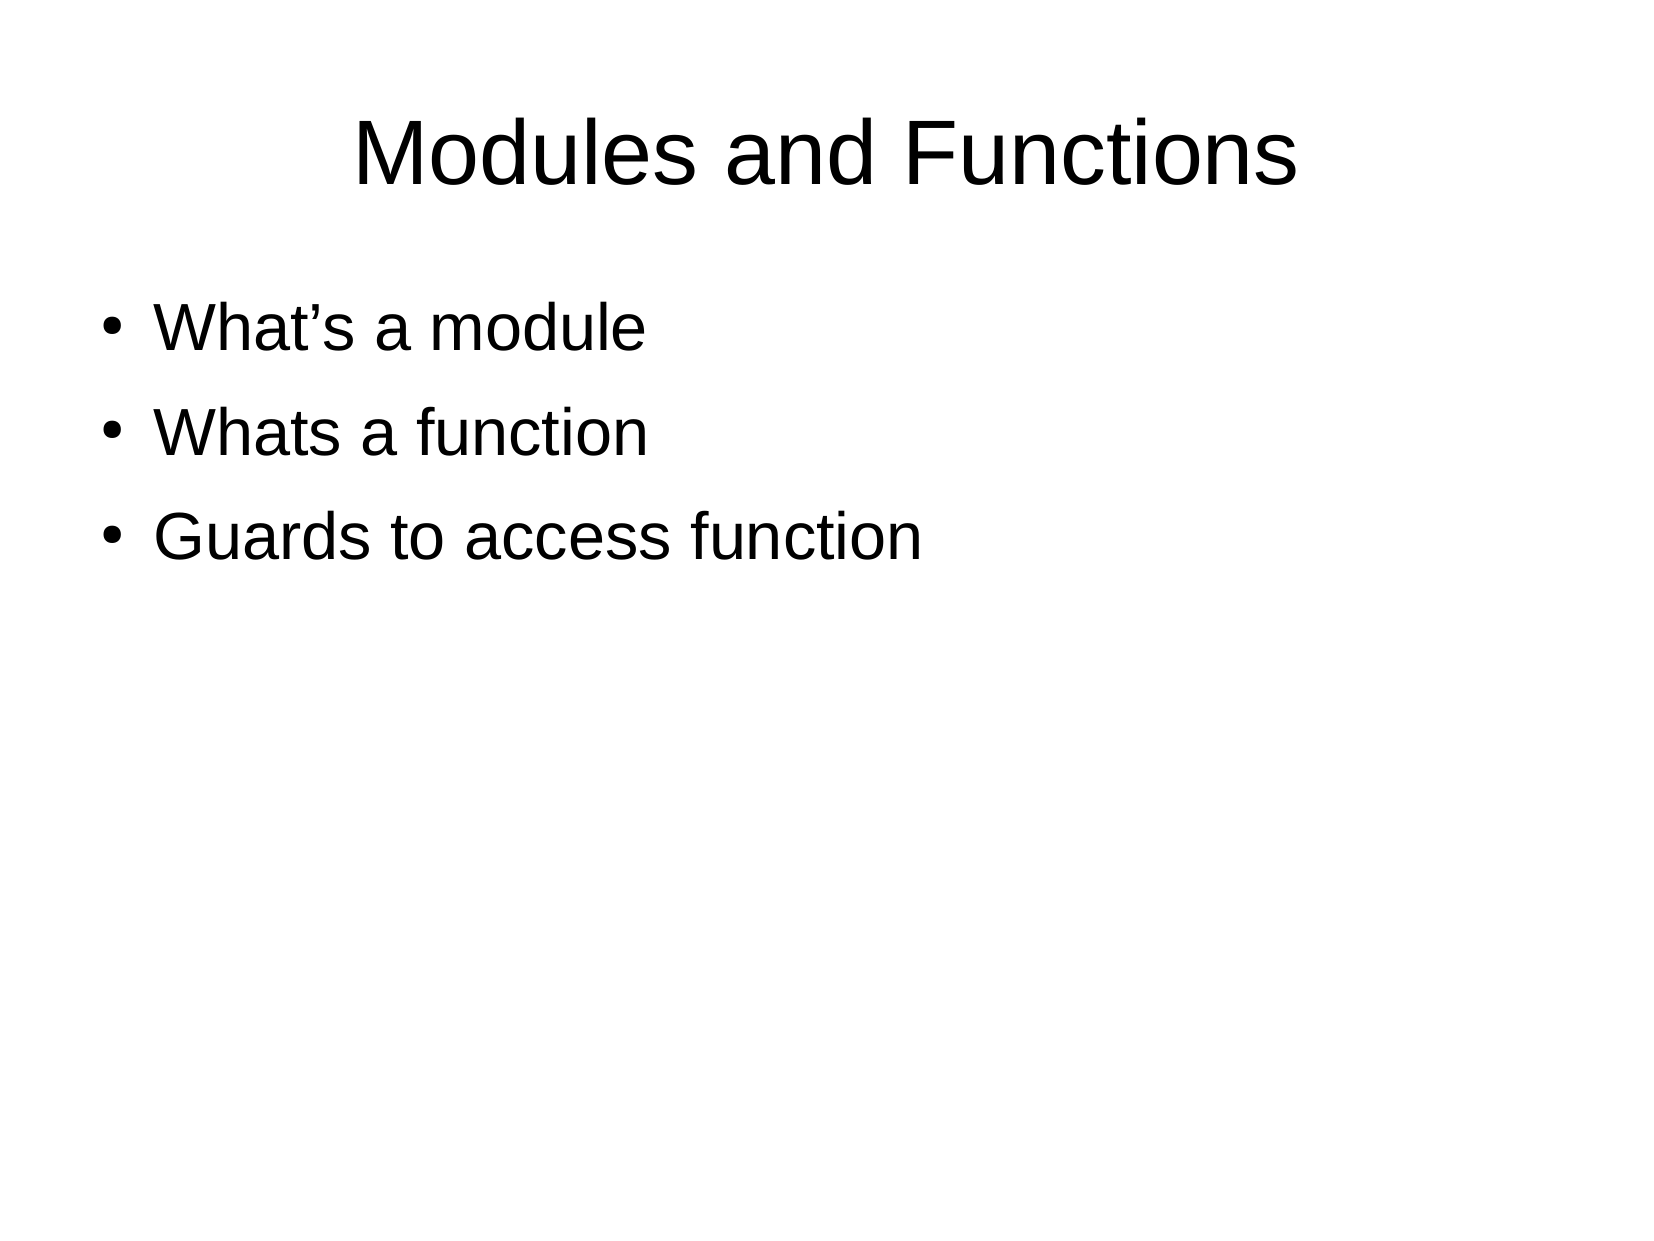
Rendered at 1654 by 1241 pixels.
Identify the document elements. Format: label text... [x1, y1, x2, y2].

list What’s a module Whats a function Guards to access function [82, 290, 1571, 1010]
title Modules and Functions [82, 49, 1571, 257]
